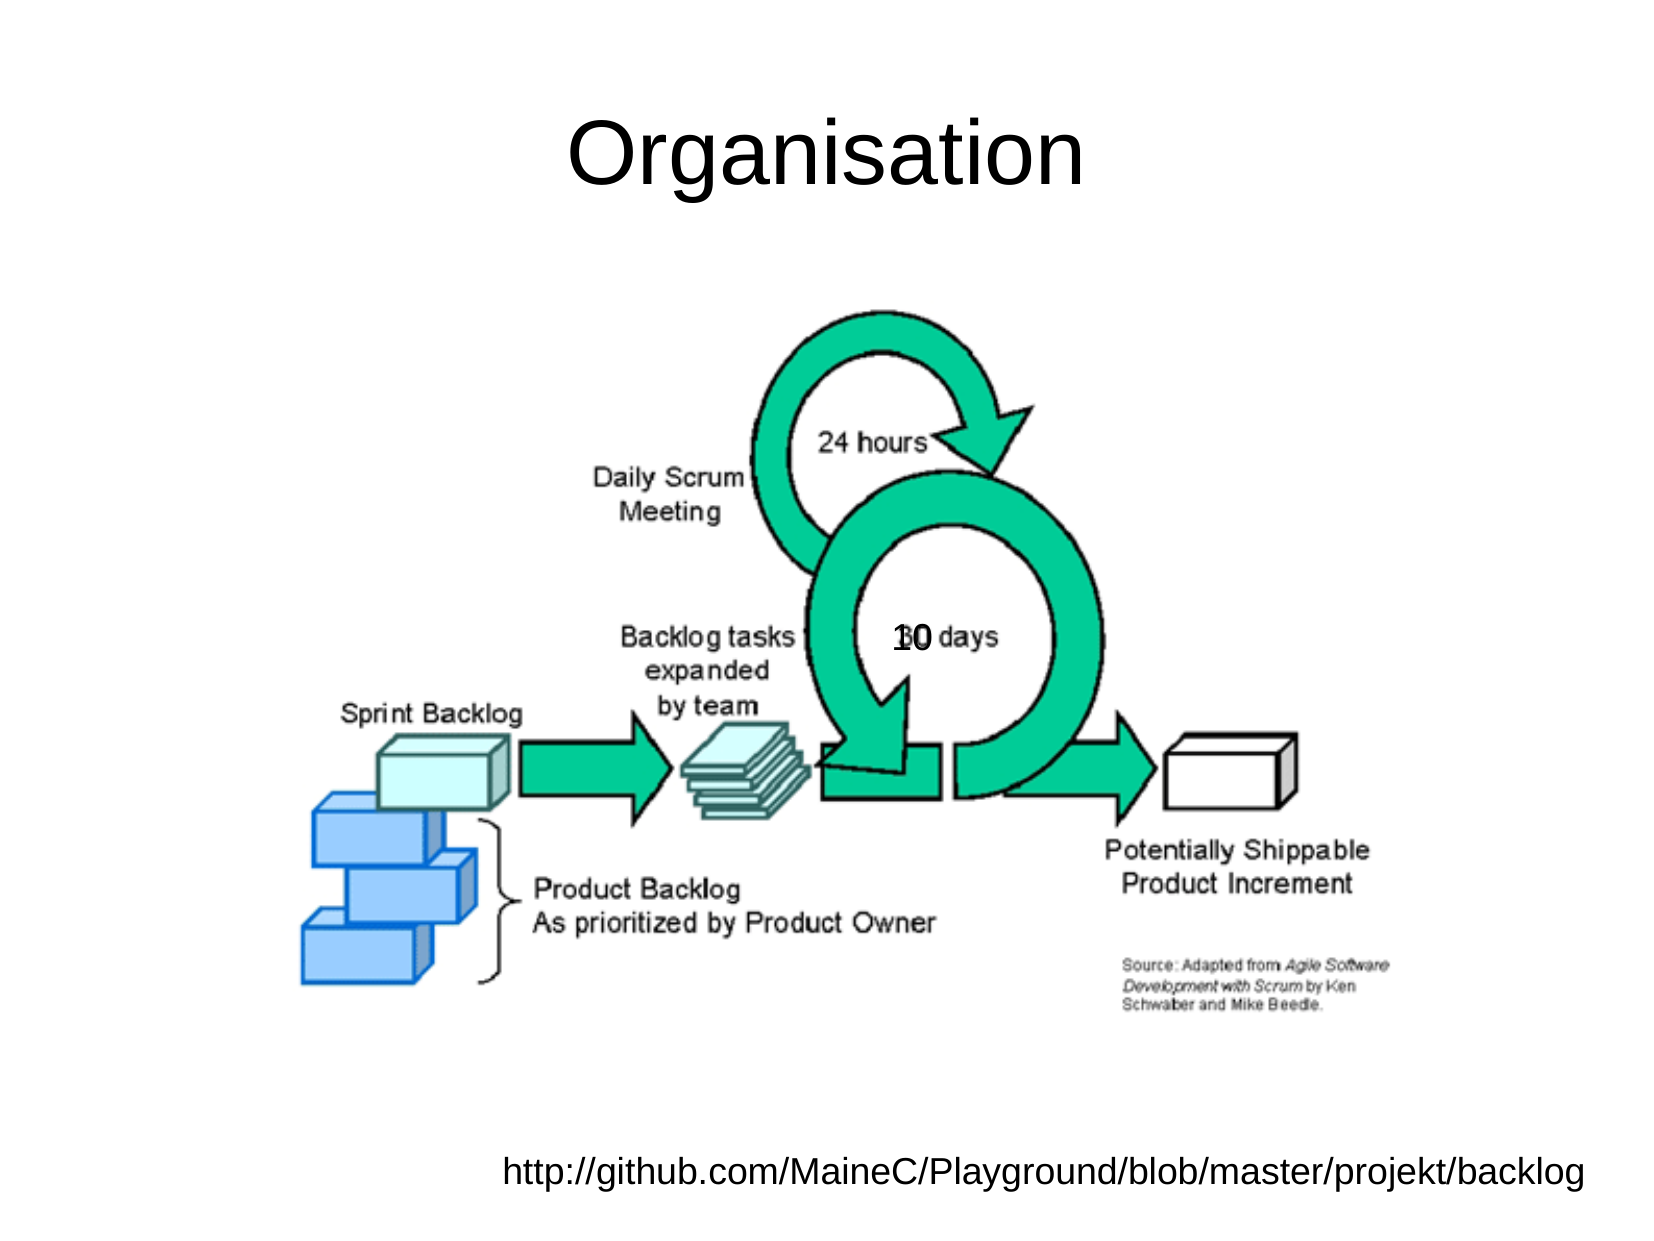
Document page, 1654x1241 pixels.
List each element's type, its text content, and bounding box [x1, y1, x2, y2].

text_box 10 [876, 609, 948, 872]
text_box http://github.com/MaineC/Playground/blob/master/projekt/backlog [487, 1143, 1601, 1201]
picture [262, 281, 1409, 1051]
title Organisation [82, 49, 1571, 257]
